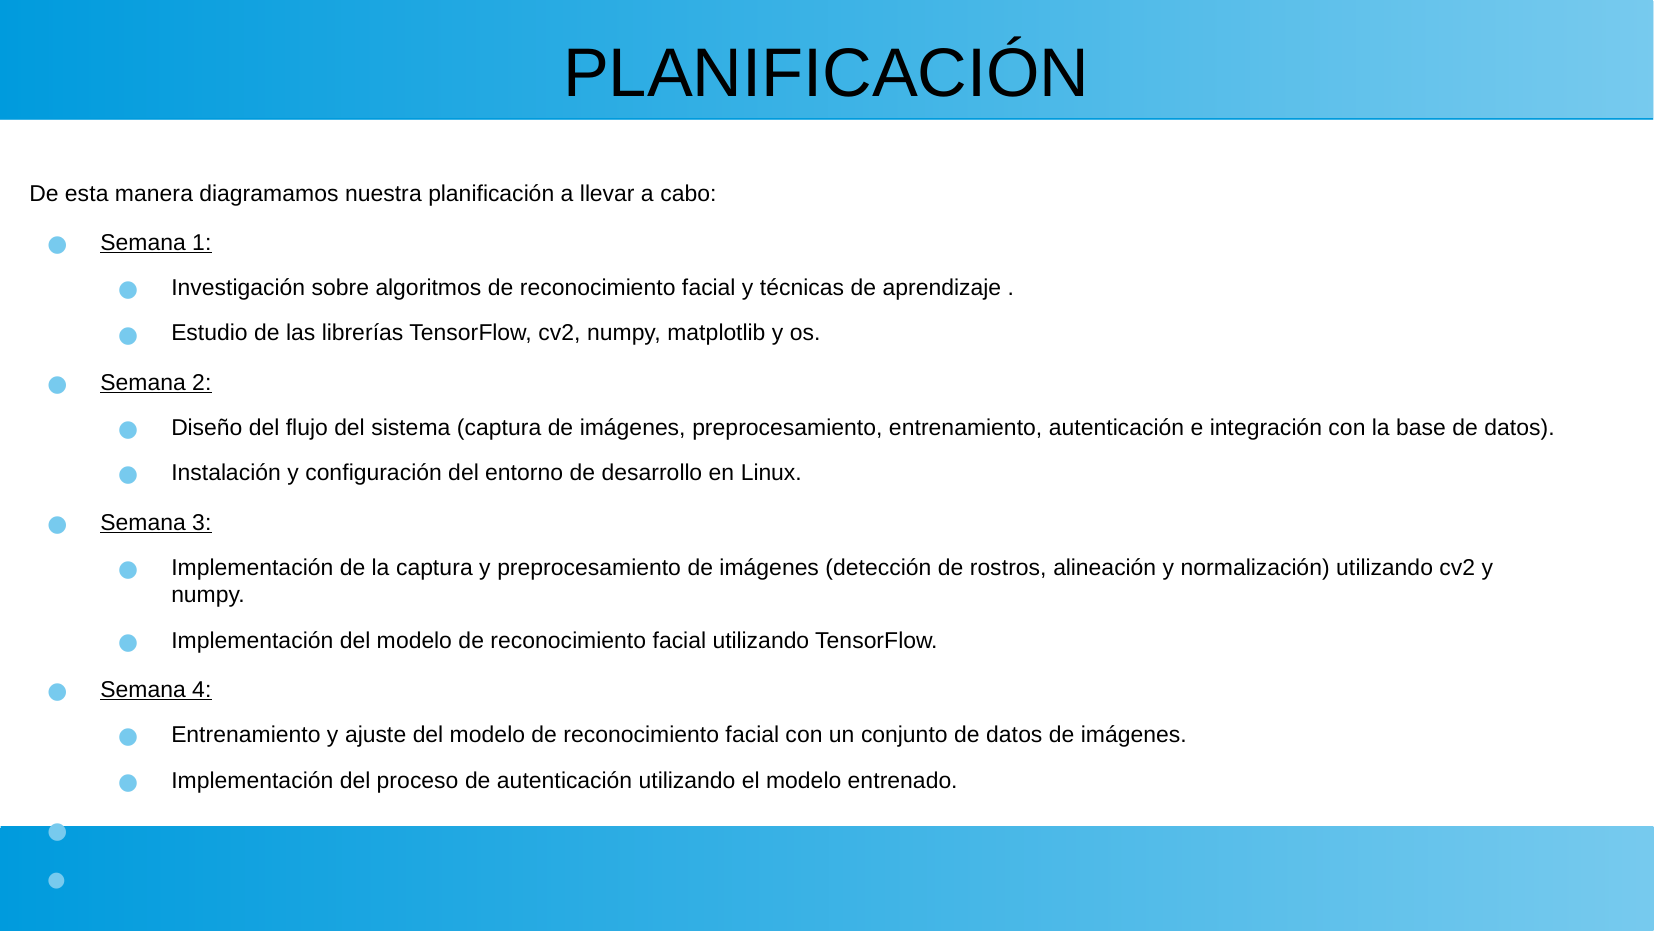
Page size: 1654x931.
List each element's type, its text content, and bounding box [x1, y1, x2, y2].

text_box De esta manera diagramamos nuestra planificación a llevar a cabo: Semana 1: Investigación sobre algoritmos de reconocimiento facial y técnicas de aprendizaje . Estudio de las librerías TensorFlow, cv2, numpy, matplotlib y os. Semana 2: Diseño del flujo del sistema (captura de imágenes, preprocesamiento, entrenamiento, autenticación e integración con la base de datos). Instalación y configuración del entorno de desarrollo en Linux. Semana 3: Implementación de la captura y preprocesamiento de imágenes (detección de rostros, alineación y normalización) utilizando cv2 y numpy. Implementación del modelo de reconocimiento facial utilizando TensorFlow. Semana 4: Entrenamiento y ajuste del modelo de reconocimiento facial con un conjunto de datos de imágenes. Implementación del proceso de autenticación utilizando el modelo entrenado. [29, 118, 1565, 798]
text_box PLANIFICACIÓN [58, 29, 1595, 108]
